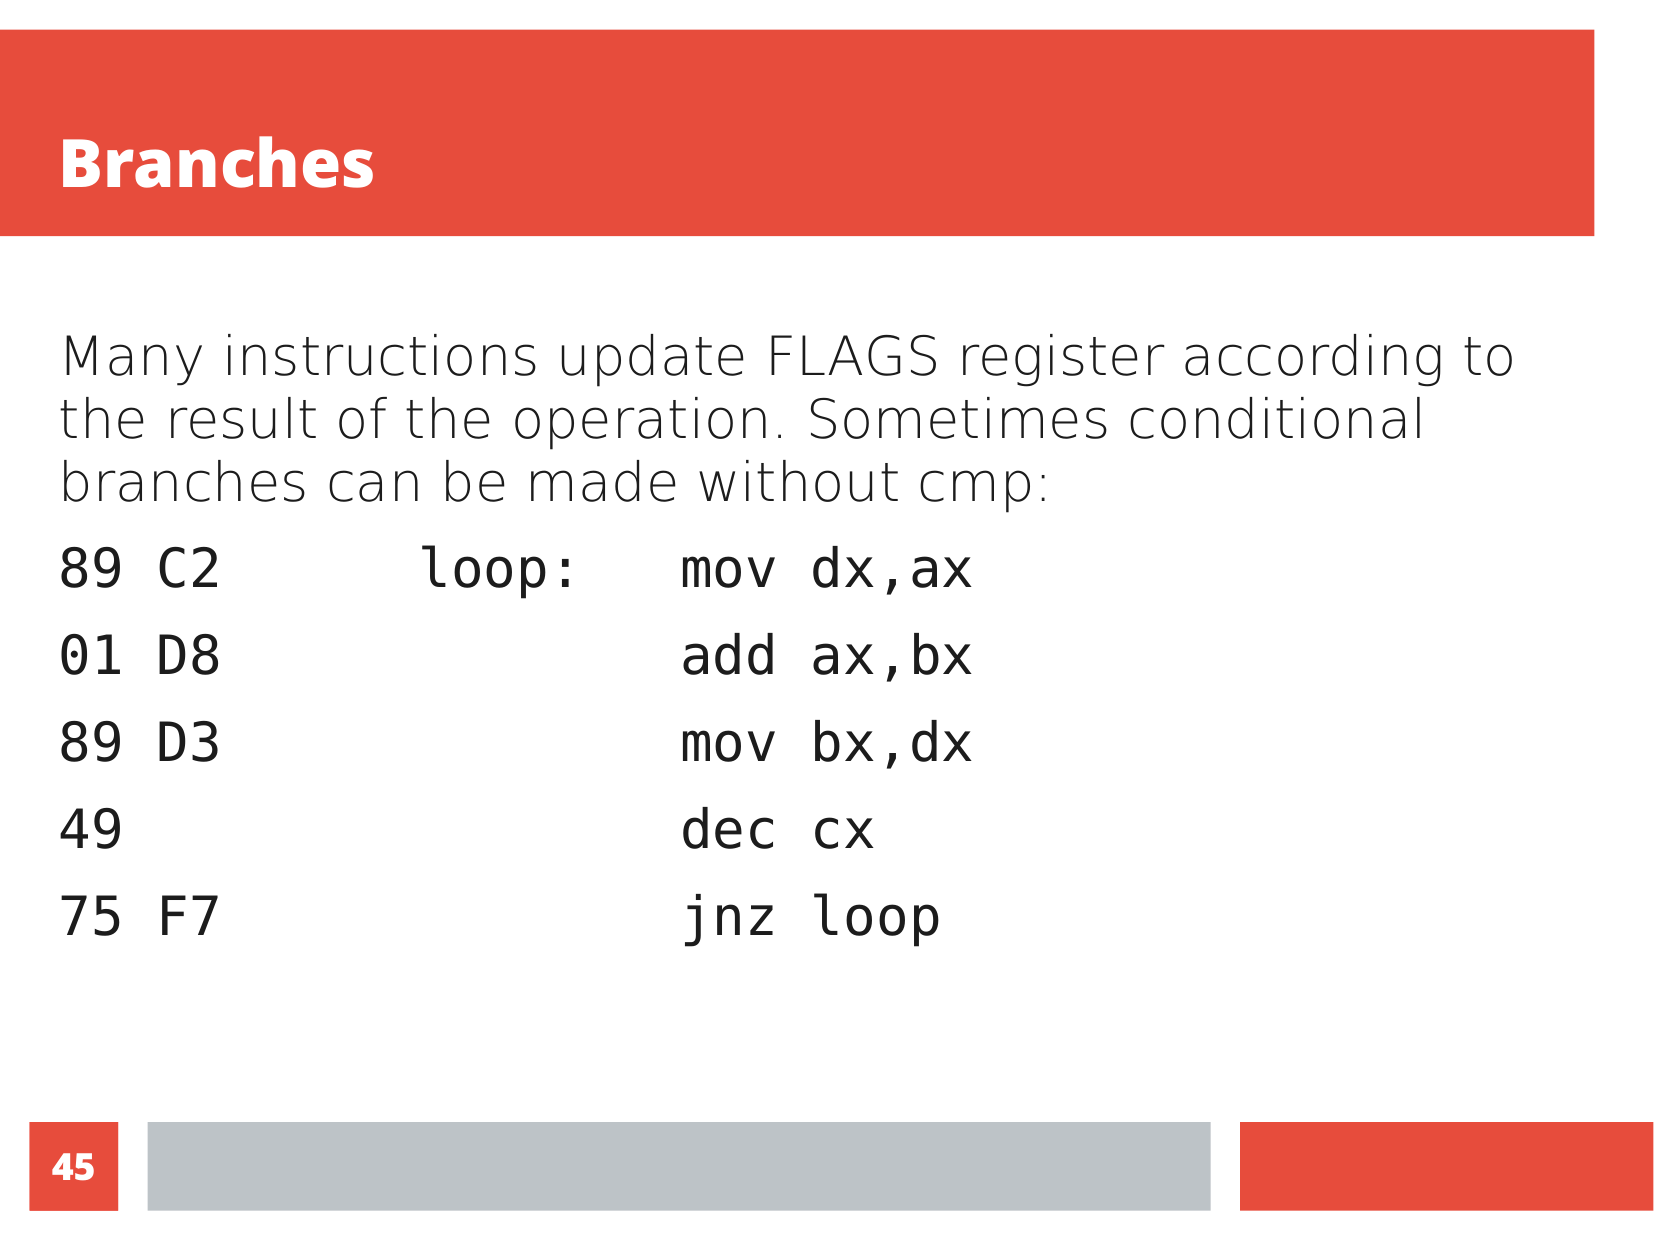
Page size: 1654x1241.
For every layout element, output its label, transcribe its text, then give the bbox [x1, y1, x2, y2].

title Branches [59, 59, 1595, 207]
list Many instructions update FLAGS register according to the result of the operation. Sometimes conditional branches can be made without cmp: 89 C2 loop: mov dx,ax 01 D8 add ax,bx 89 D3 mov bx,dx 49 dec cx 75 F7 jnz loop [59, 324, 1565, 1093]
